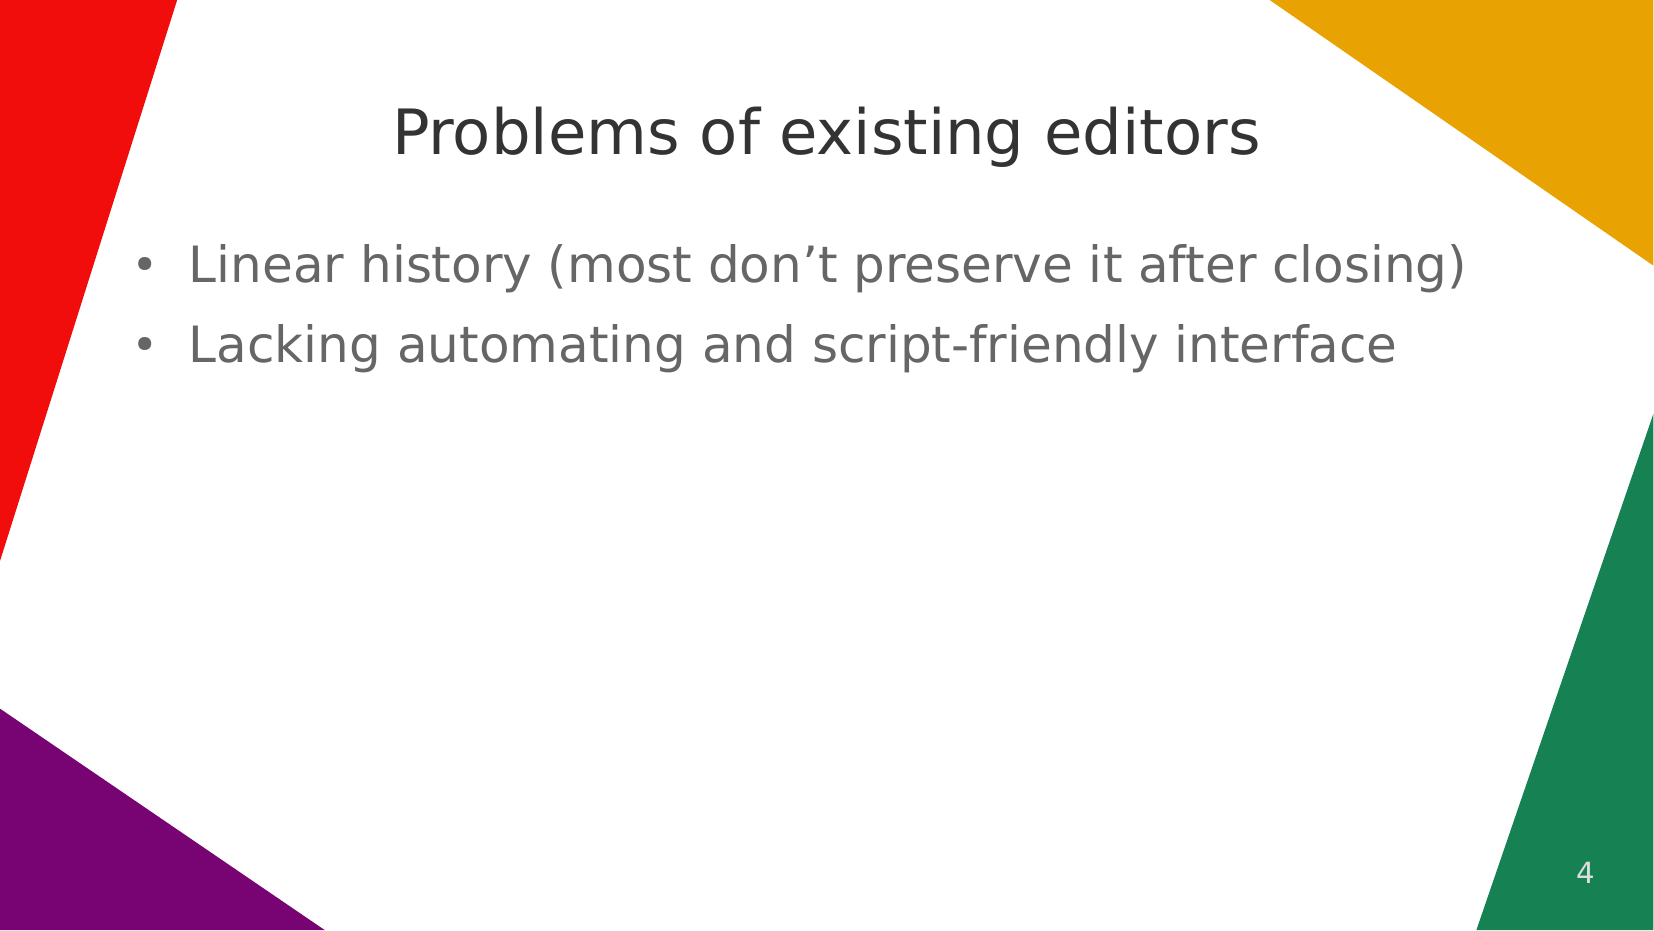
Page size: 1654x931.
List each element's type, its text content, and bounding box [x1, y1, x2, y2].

list Linear history (most don’t preserve it after closing) Lacking automating and script-friendly interface [118, 236, 1536, 827]
title Problems of existing editors [118, 59, 1536, 207]
